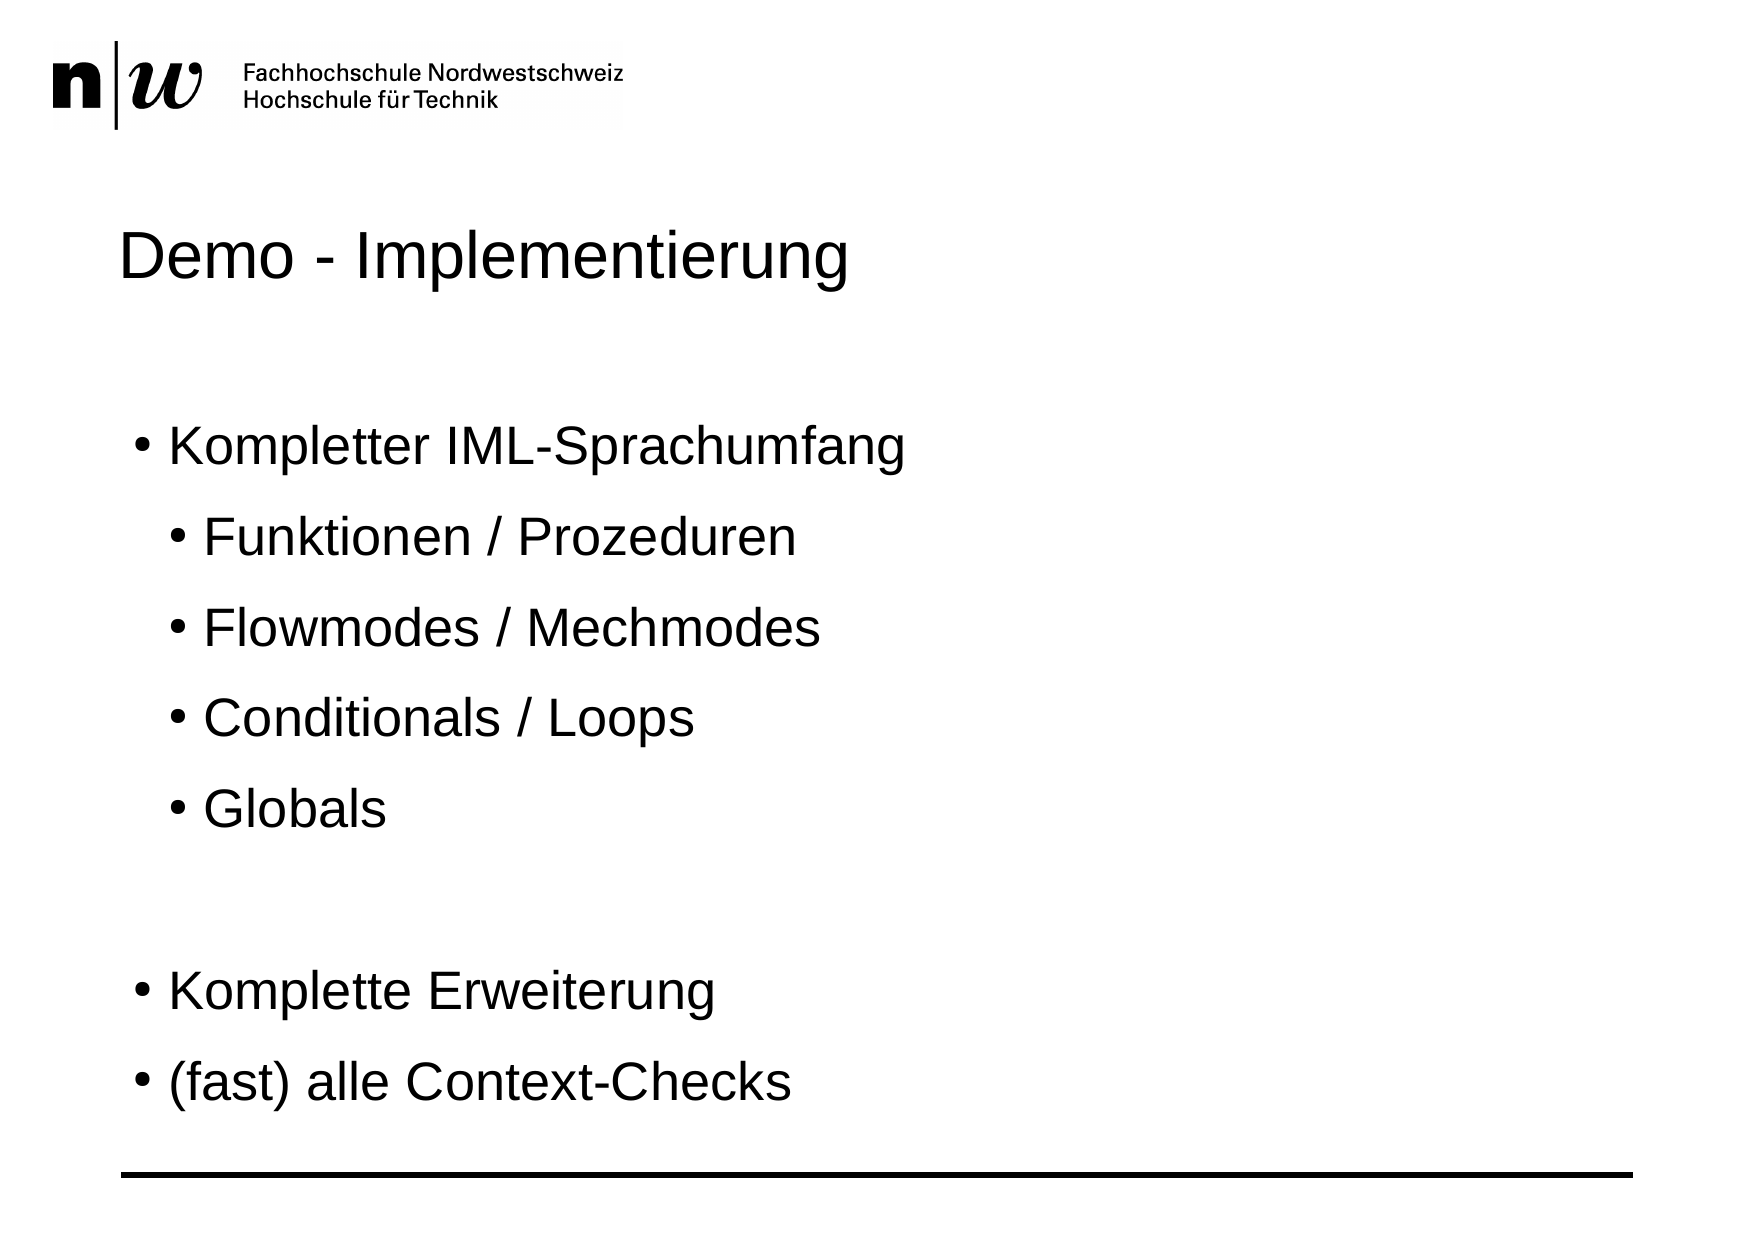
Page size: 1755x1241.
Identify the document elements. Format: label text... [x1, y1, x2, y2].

text_box Demo - Implementierung [118, 212, 1606, 296]
text_box Kompletter IML-Sprachumfang Funktionen / Prozeduren Flowmodes / Mechmodes Conditionals / Loops Globals Komplette Erweiterung (fast) alle Context-Checks [118, 377, 1630, 1241]
picture [53, 41, 623, 130]
